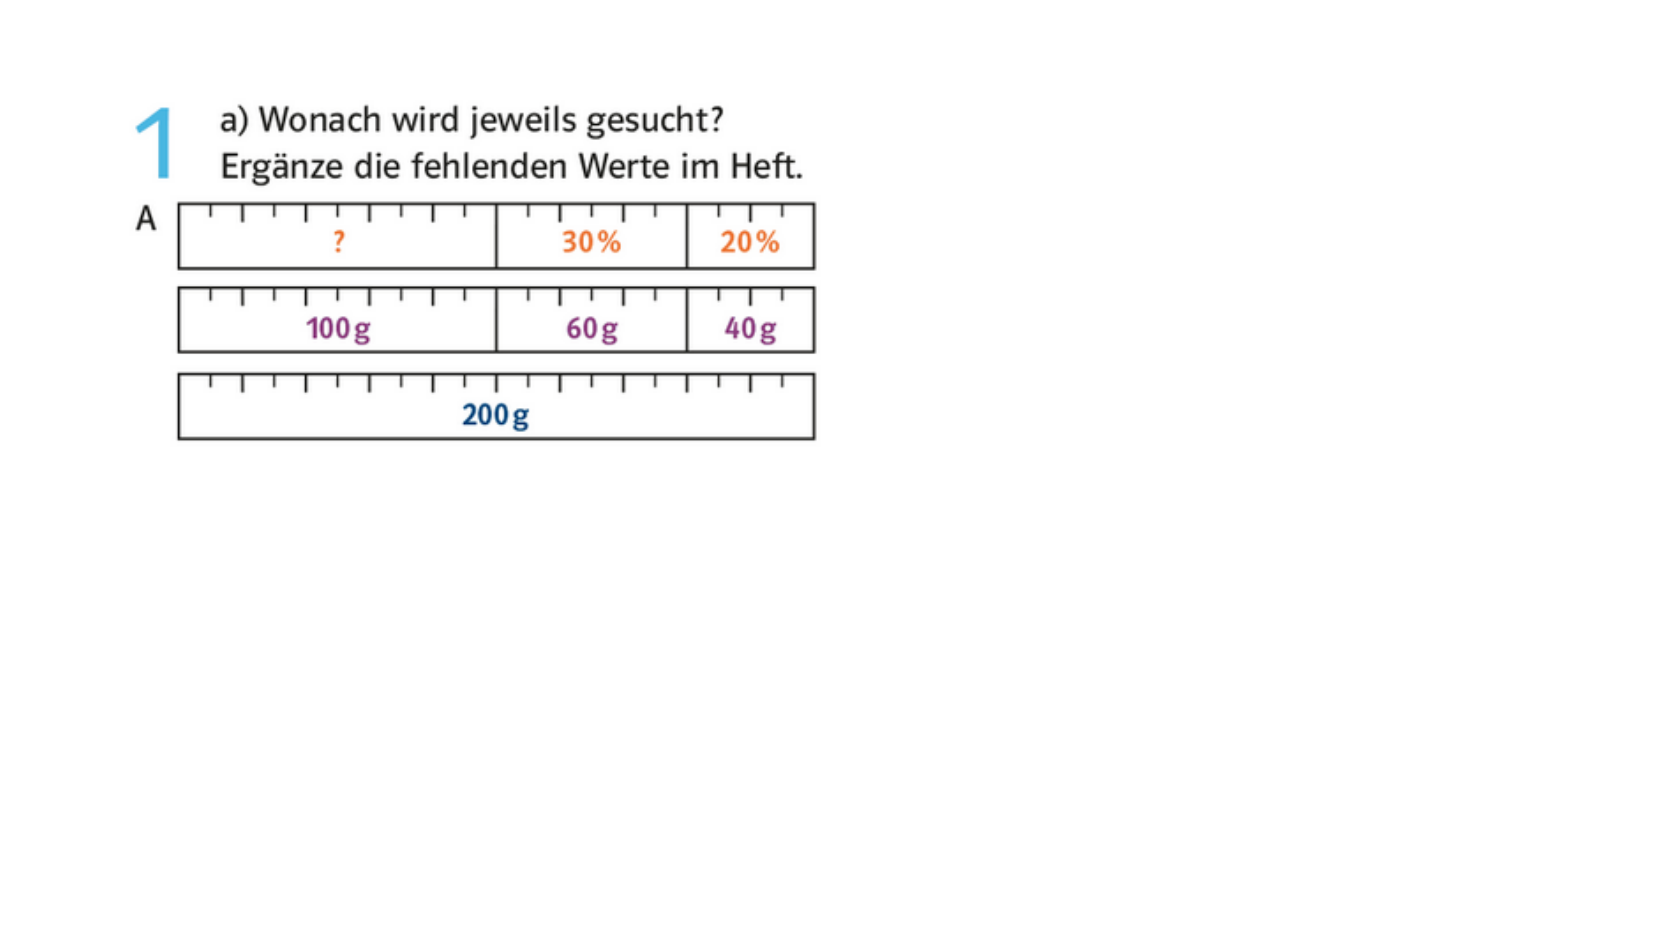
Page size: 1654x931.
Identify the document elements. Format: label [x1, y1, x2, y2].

picture [97, 78, 845, 462]
